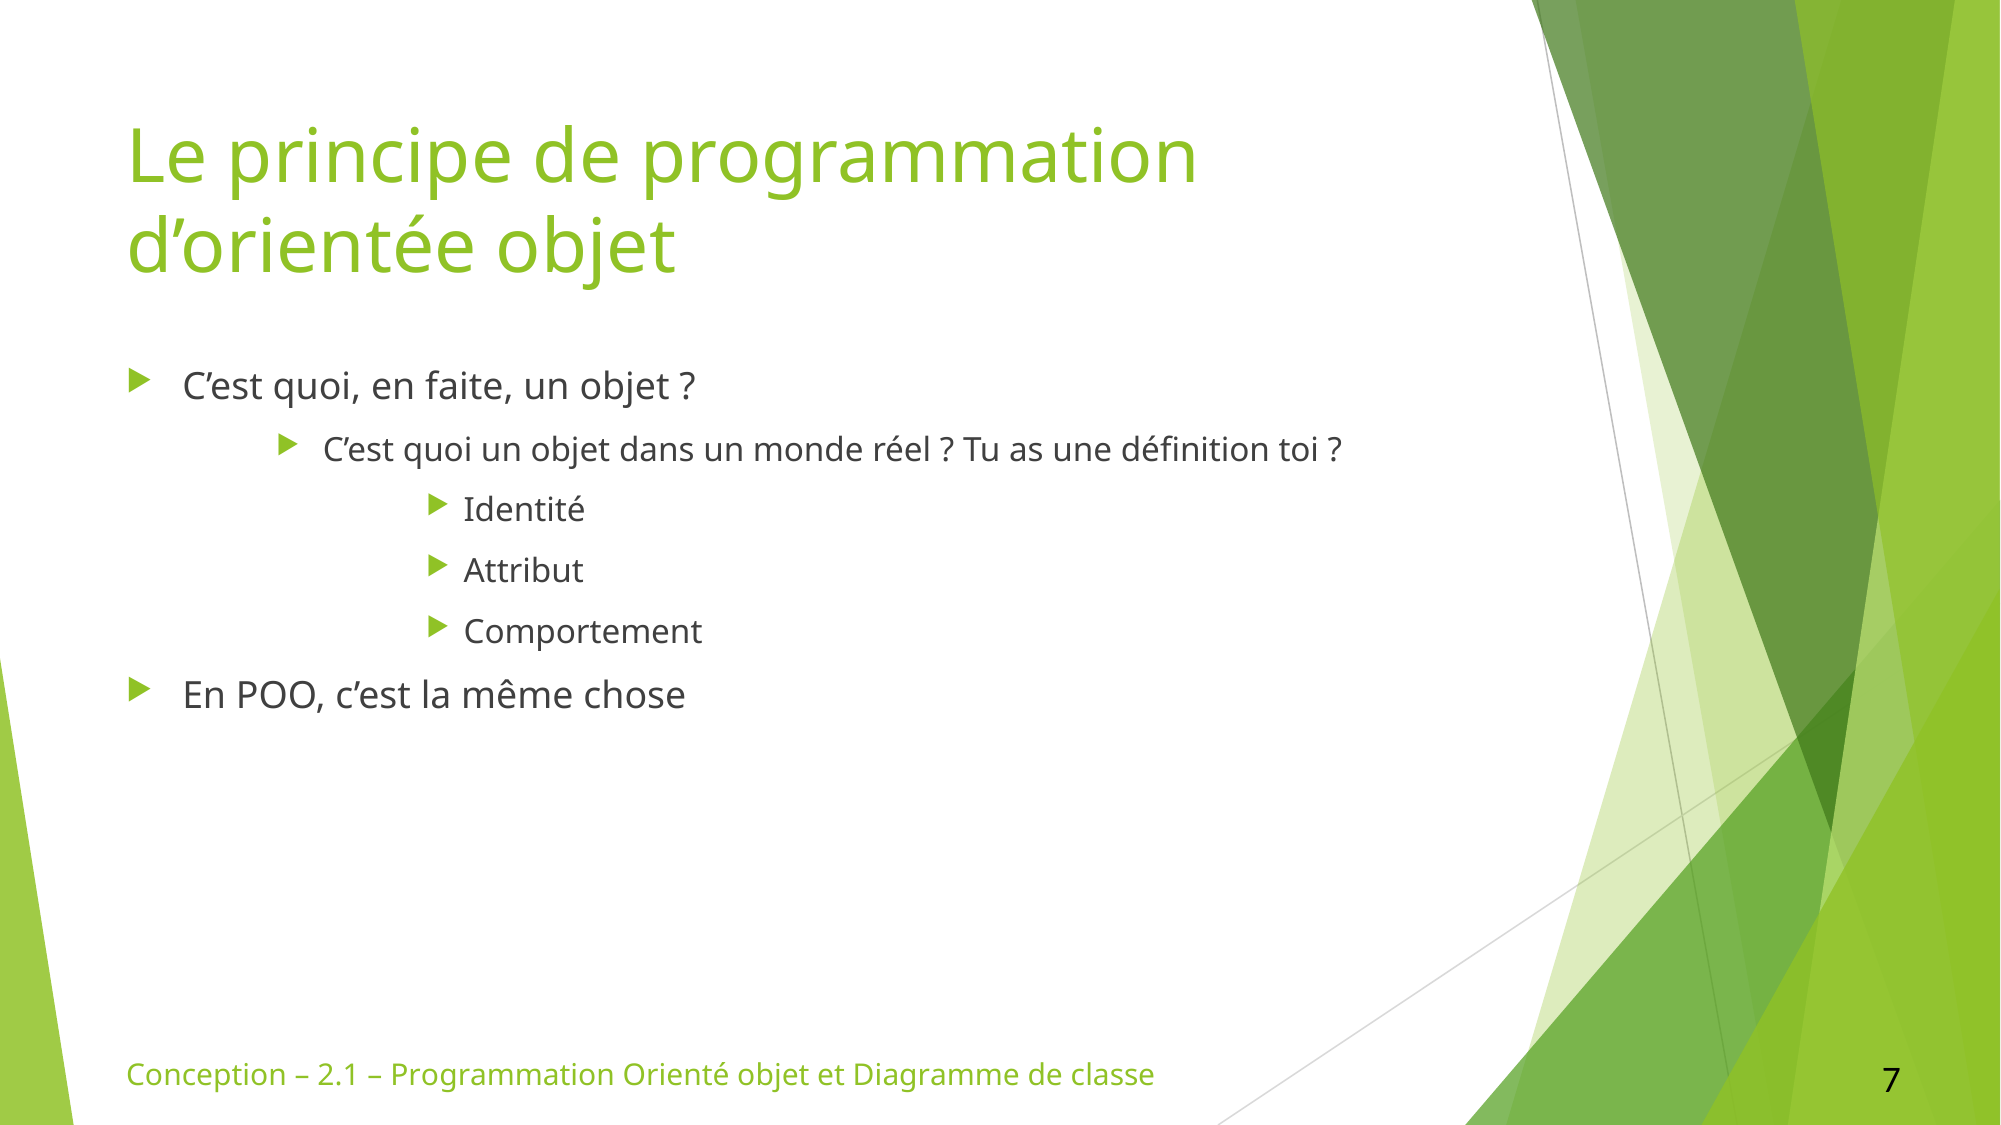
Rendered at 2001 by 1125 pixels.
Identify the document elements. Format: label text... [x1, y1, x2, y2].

text_box [1866, 1047, 1979, 1108]
text_box Conception – 2.1 – Programmation Orienté objet et Diagramme de classe [111, 1047, 1210, 1109]
list C’est quoi, en faite, un objet ? C’est quoi un objet dans un monde réel ? Tu as une définition toi ? Identité Attribut Comportement En POO, c’est la même chose [111, 354, 1522, 992]
title Le principe de programmation d’orientée objet [111, 99, 1522, 317]
